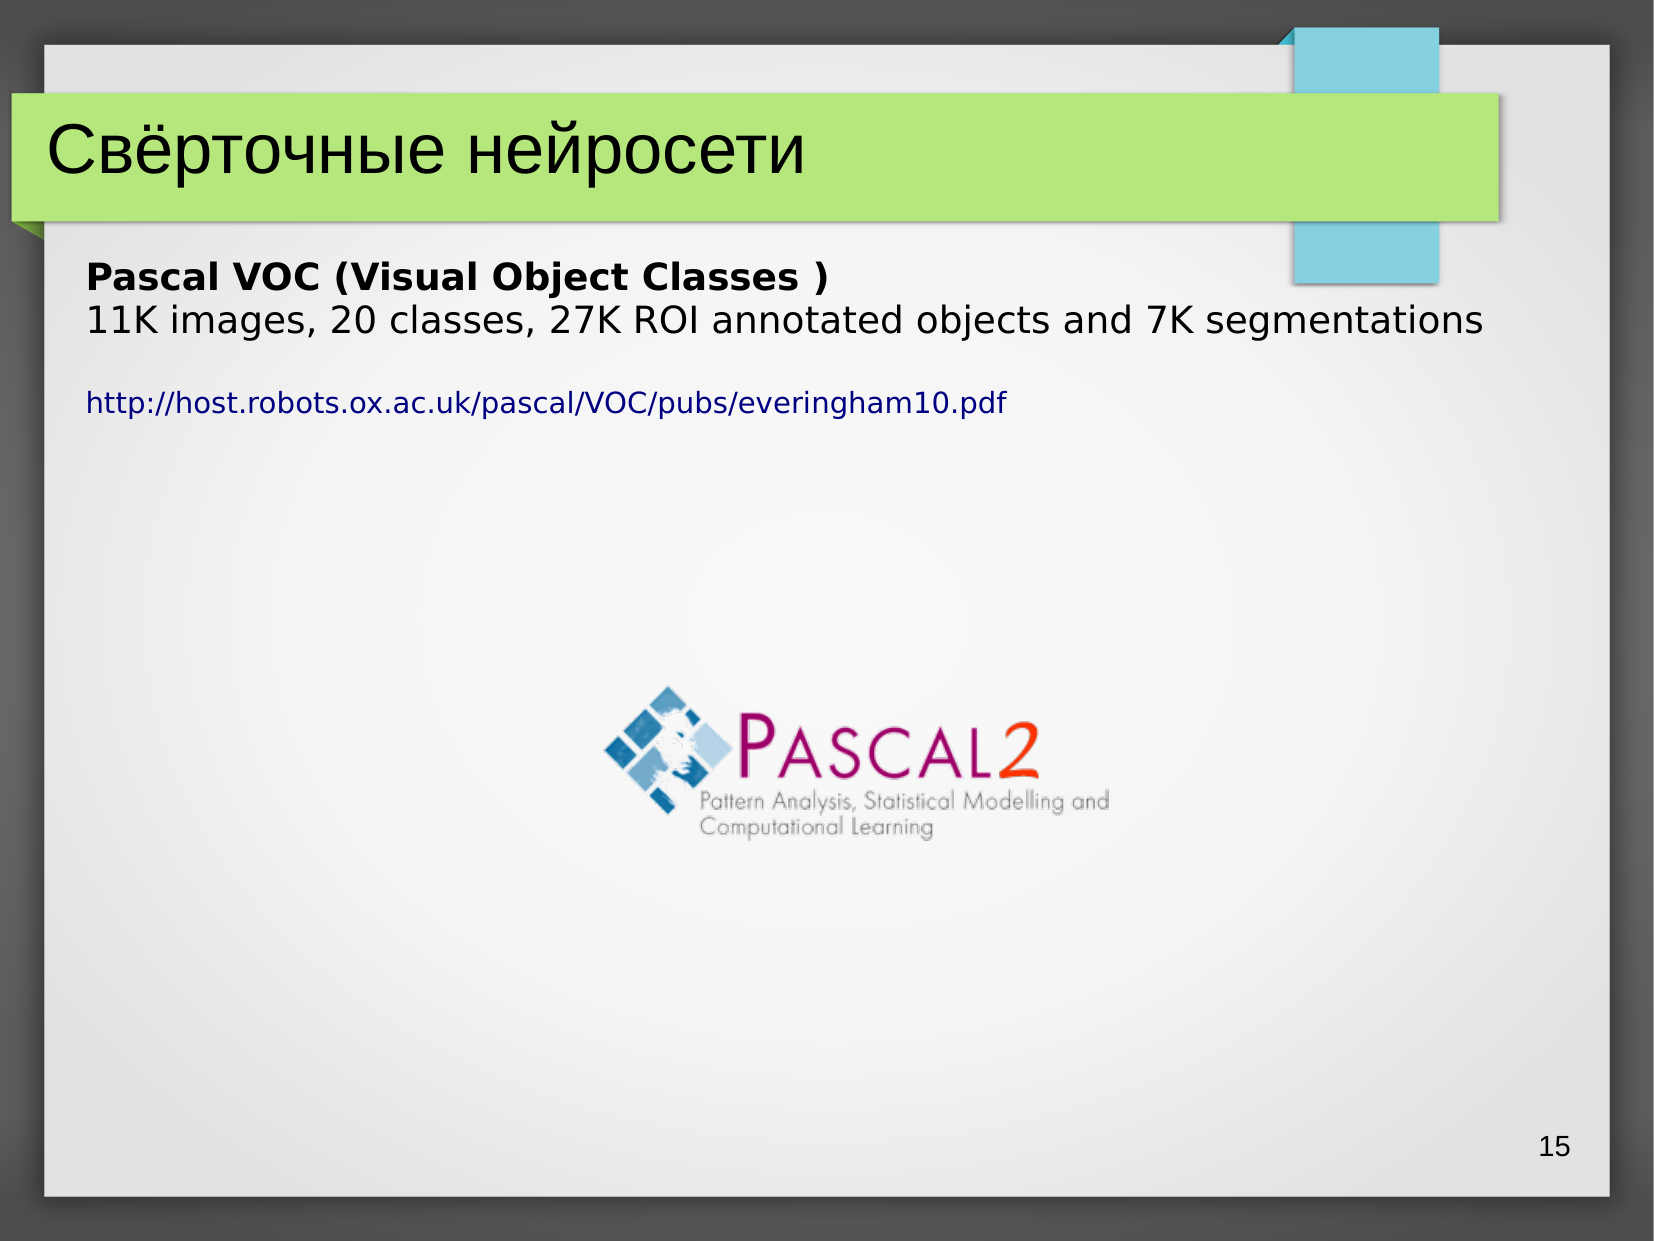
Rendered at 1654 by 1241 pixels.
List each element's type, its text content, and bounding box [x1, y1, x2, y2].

title Свёрточные нейросети [46, 109, 1499, 190]
text_box Pascal VOC (Visual Object Classes ) 11K images, 20 classes, 27K ROI annotated objects and 7K segmentations http://host.robots.ox.ac.uk/pascal/VOC/pubs/everingham10.pdf [70, 248, 1595, 473]
picture [0, 0, 1654, 1241]
